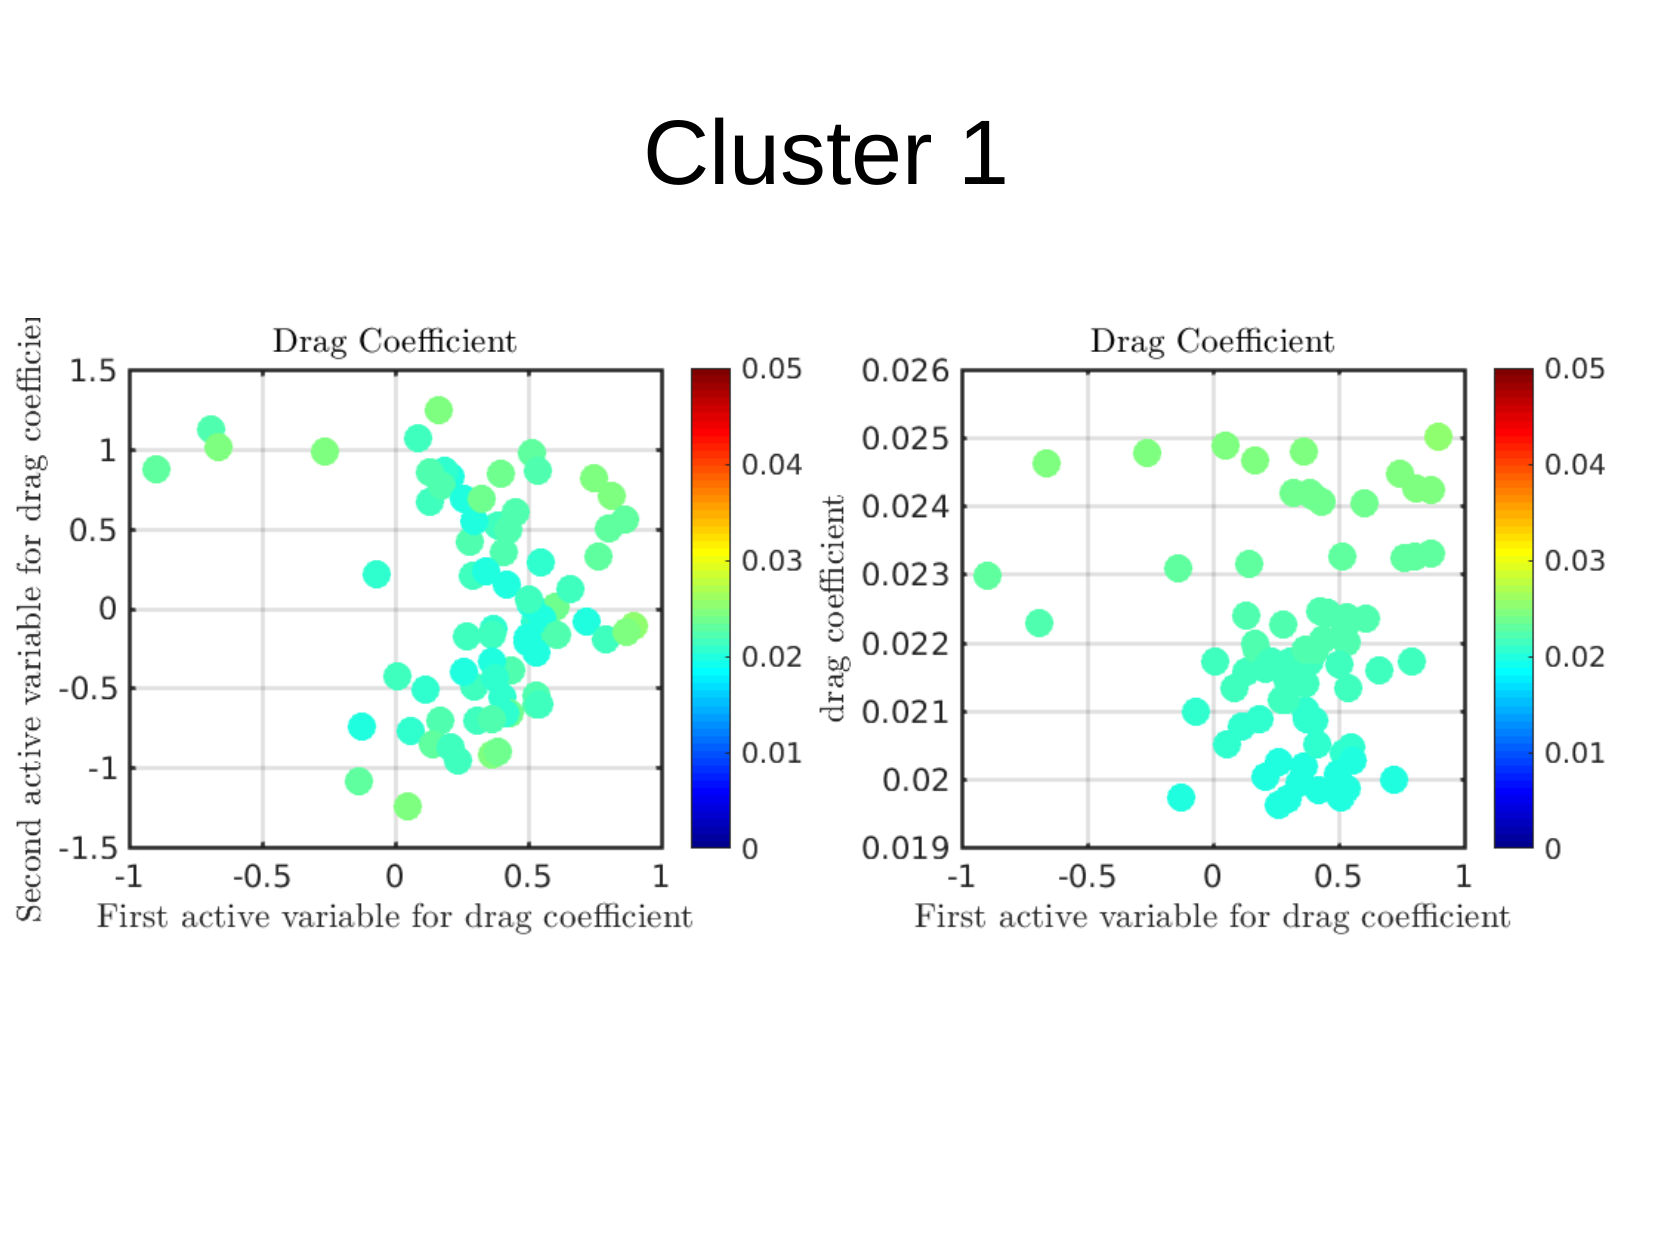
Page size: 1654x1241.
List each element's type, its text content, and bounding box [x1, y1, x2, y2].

picture [11, 318, 1642, 939]
title Cluster 1 [82, 49, 1571, 257]
